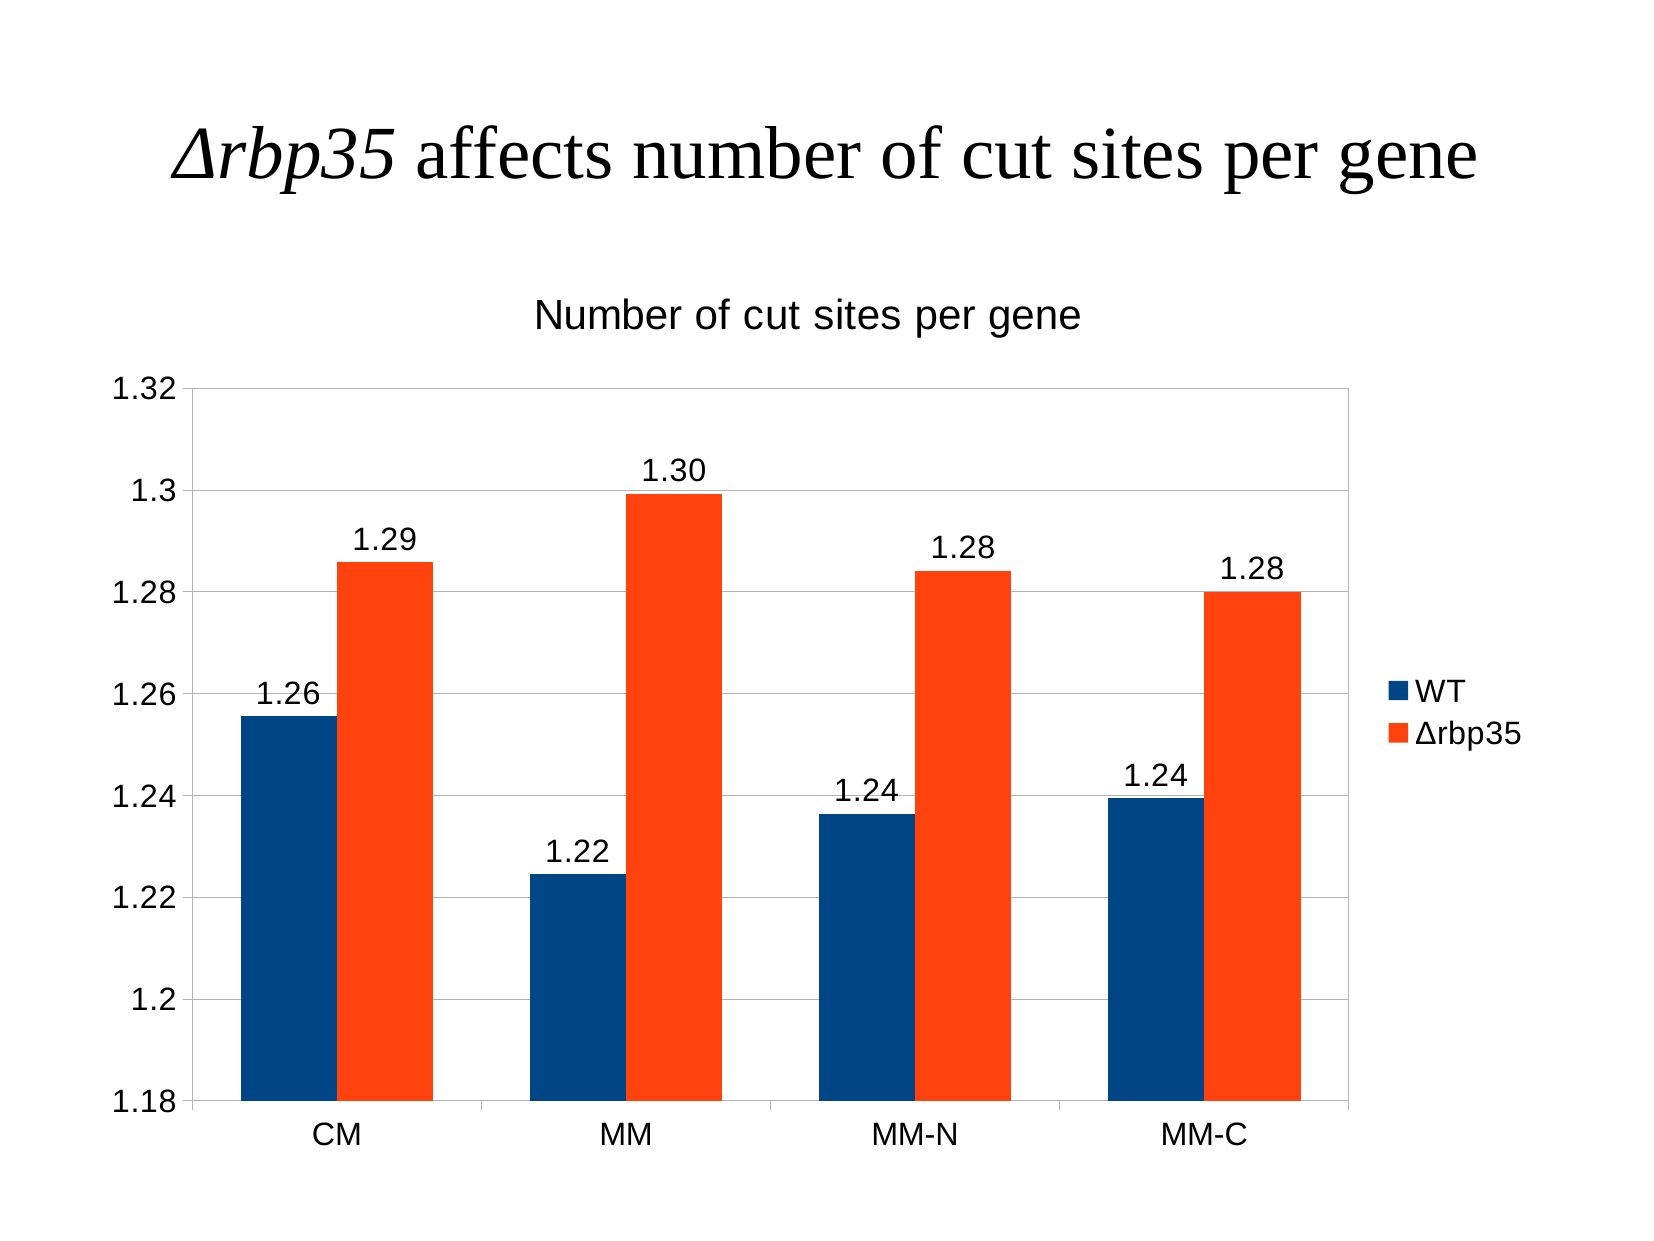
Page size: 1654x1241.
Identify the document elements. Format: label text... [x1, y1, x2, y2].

title Δrbp35 affects number of cut sites per gene [82, 49, 1571, 257]
chart [82, 253, 1547, 1171]
